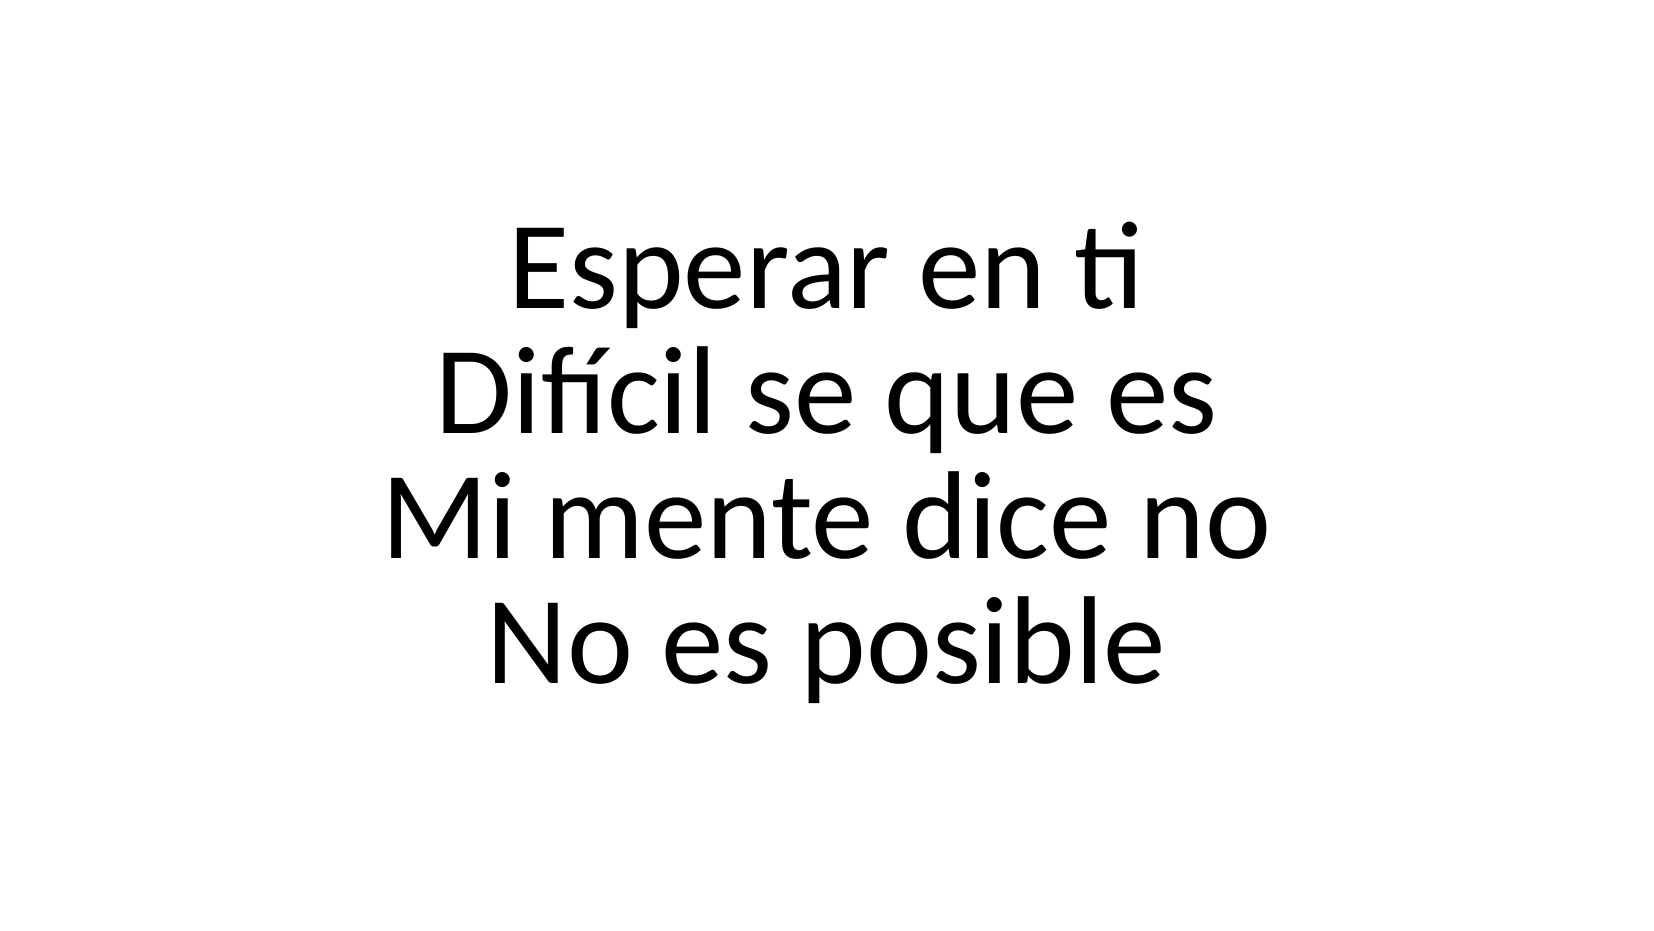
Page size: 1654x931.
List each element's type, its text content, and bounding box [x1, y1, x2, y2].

title Esperar en ti Difícil se que es Mi mente dice no No es posible [0, 0, 1654, 931]
